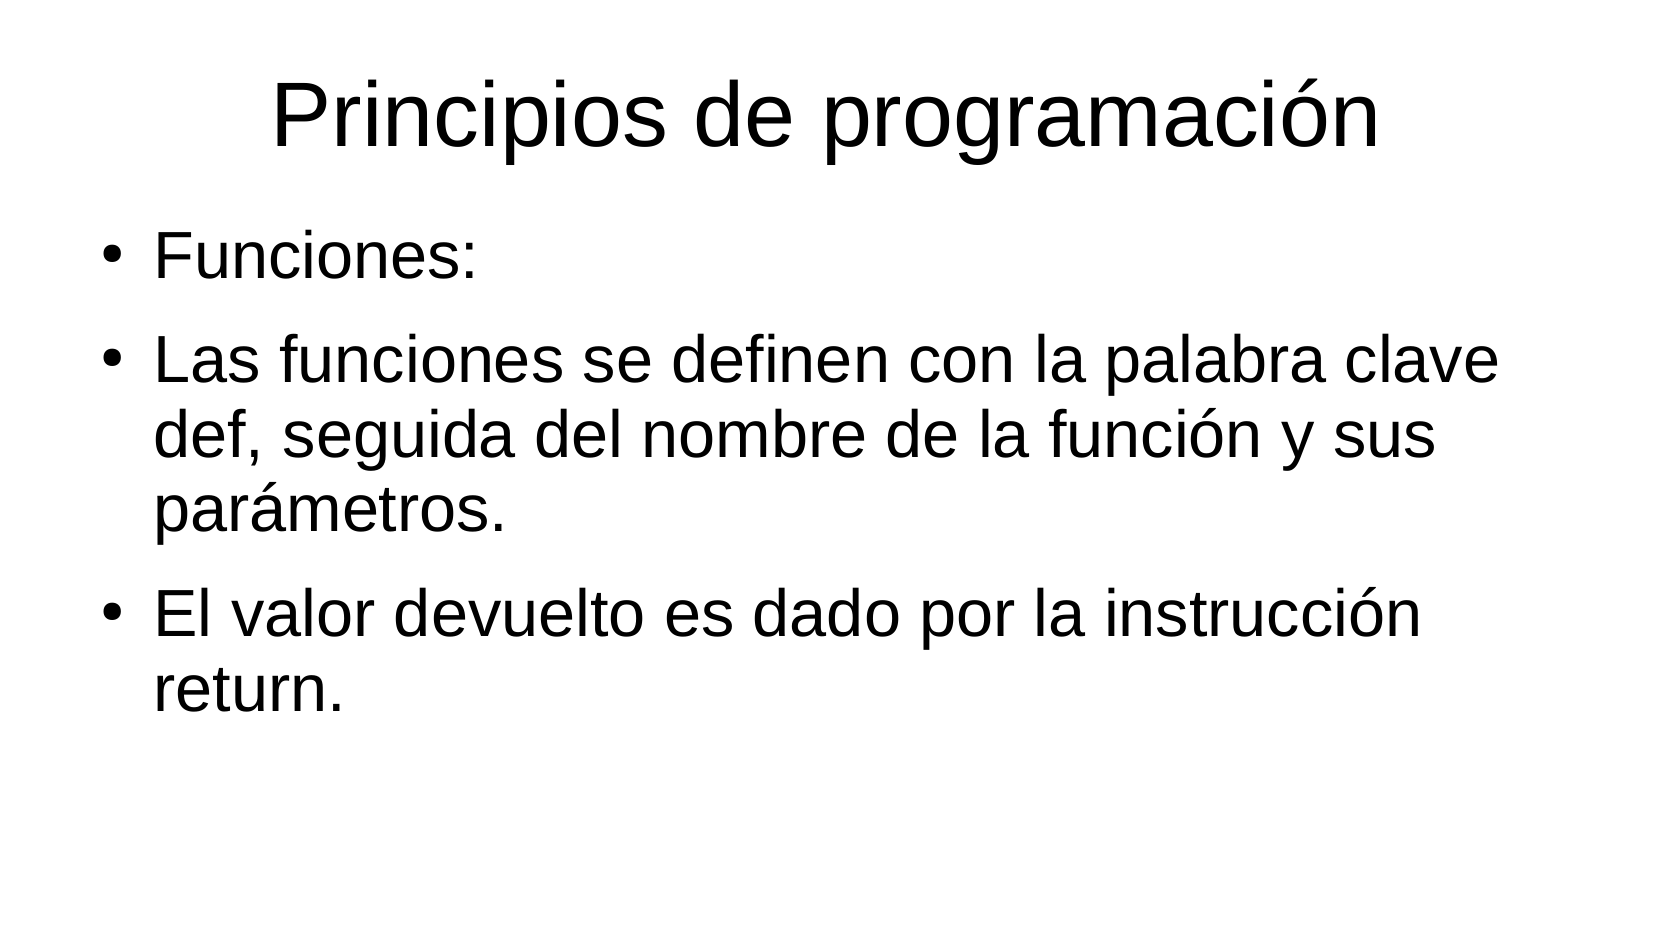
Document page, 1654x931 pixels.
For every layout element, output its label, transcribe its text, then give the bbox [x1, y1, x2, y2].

list Funciones: Las funciones se definen con la palabra clave def, seguida del nombre de la función y sus parámetros. El valor devuelto es dado por la instrucción return. [82, 217, 1571, 758]
title Principios de programación [82, 37, 1571, 193]
